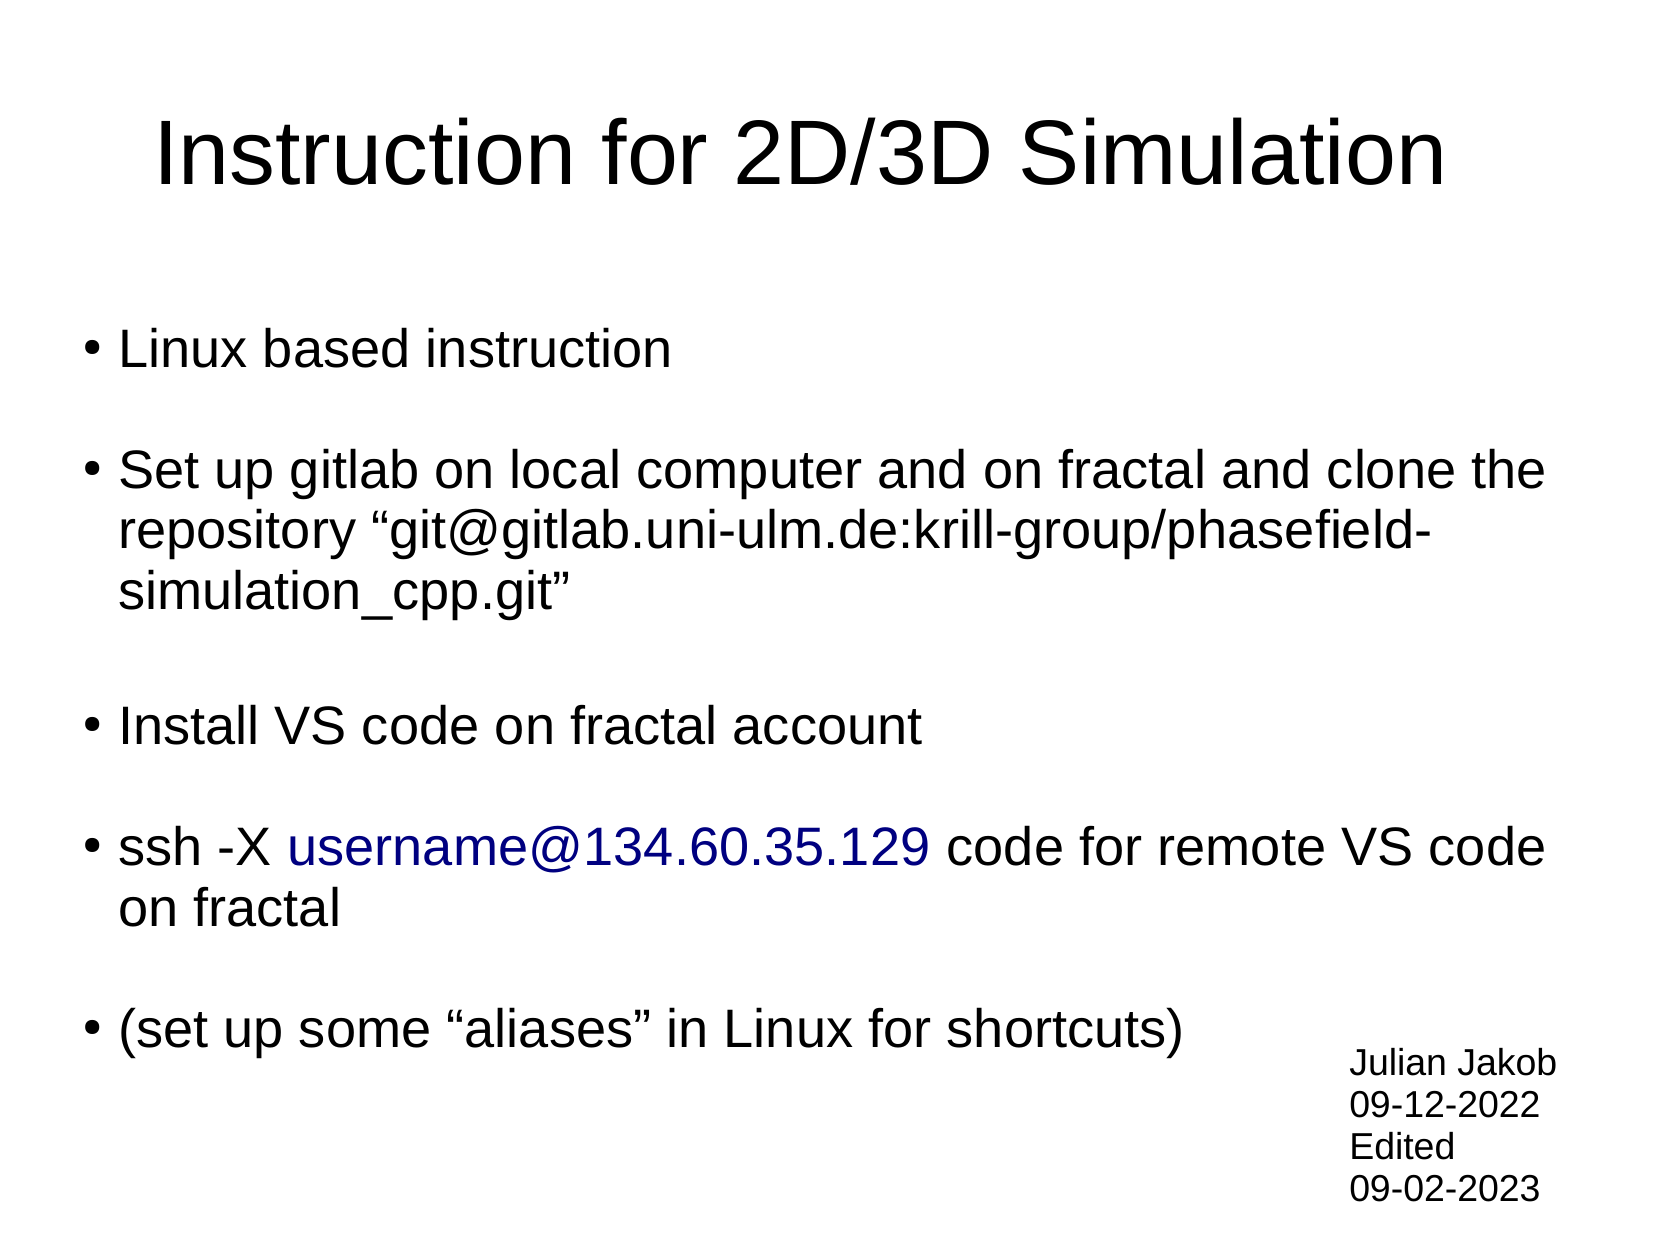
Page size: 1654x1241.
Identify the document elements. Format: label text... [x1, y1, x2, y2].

title Instruction for 2D/3D Simulation [82, 49, 1571, 257]
text_box Julian Jakob 09-12-2022 Edited 09-02-2023 [1334, 1033, 1630, 1217]
subtitle Linux based instruction Set up gitlab on local computer and on fractal and clone the repository “git@gitlab.uni-ulm.de:krill-group/phasefield-simulation_cpp.git” Install VS code on fractal account ssh -X username@134.60.35.129 code for remote VS code on fractal (set up some “aliases” in Linux for shortcuts) [82, 290, 1571, 1087]
